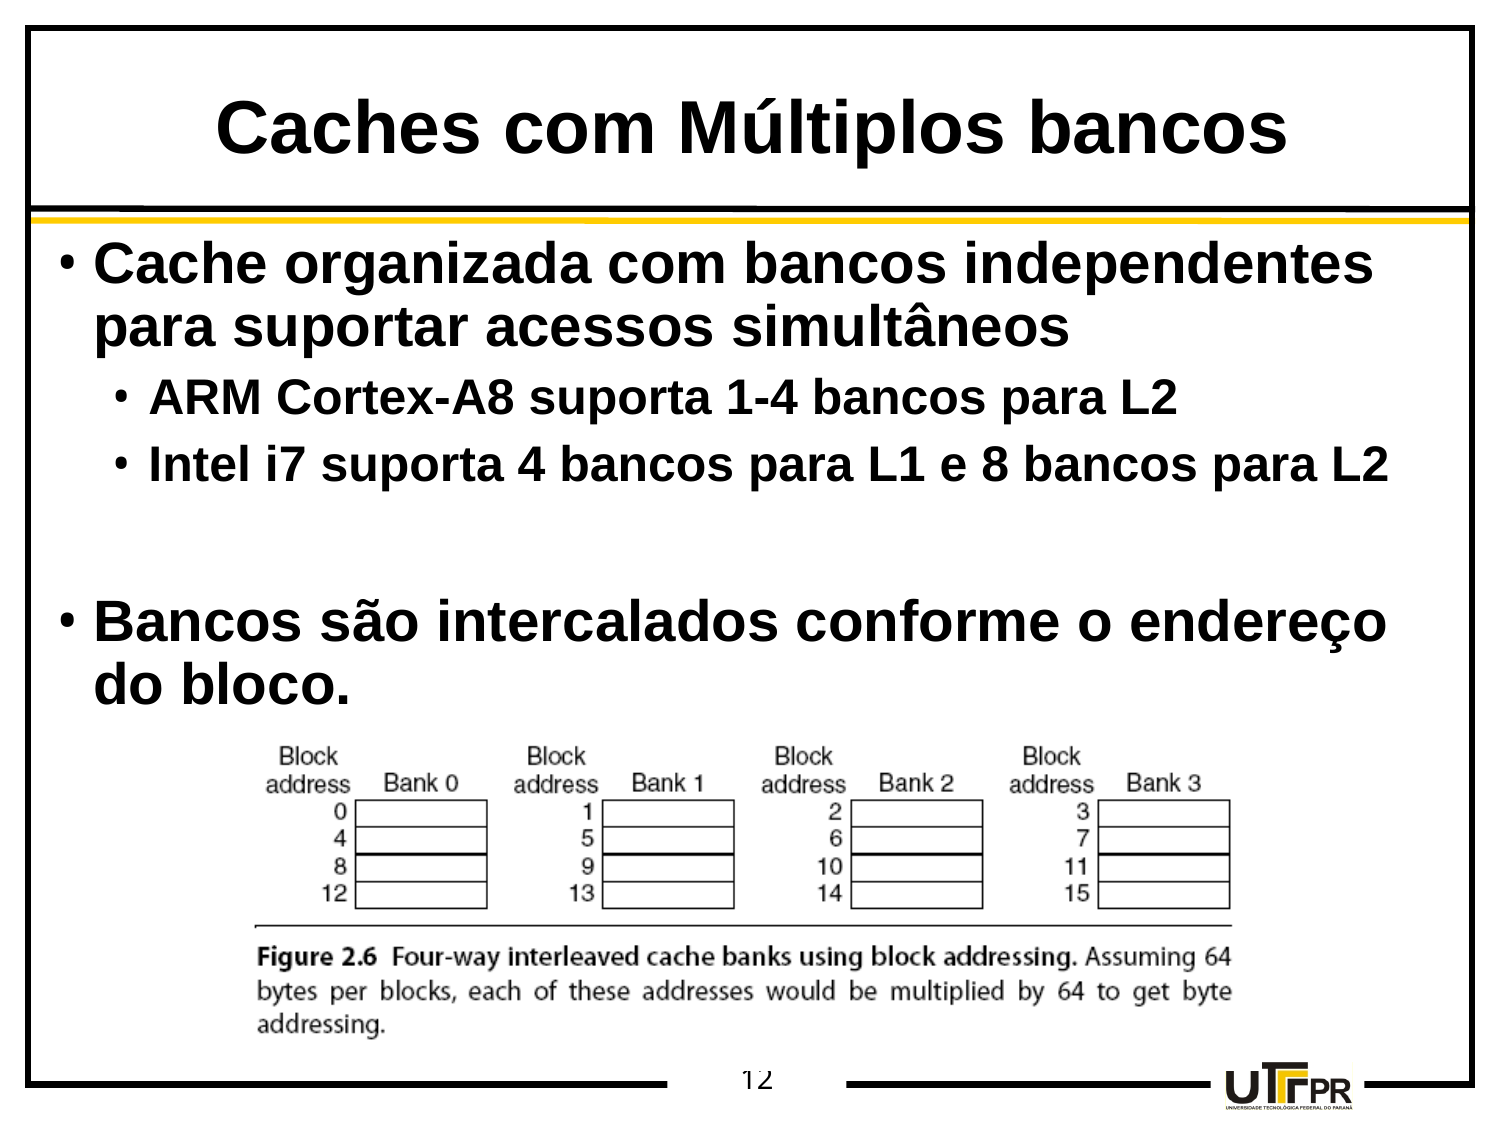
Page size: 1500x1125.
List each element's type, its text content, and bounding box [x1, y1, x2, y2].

title Caches com Múltiplos bancos [29, 85, 1477, 180]
list Cache organizada com bancos independentes para suportar acessos simultâneos ARM Cortex-A8 suporta 1-4 bancos para L2 Intel i7 suporta 4 bancos para L1 e 8 bancos para L2 Bancos são intercalados conforme o endereço do bloco. [41, 225, 1447, 1065]
picture [230, 726, 1353, 1110]
